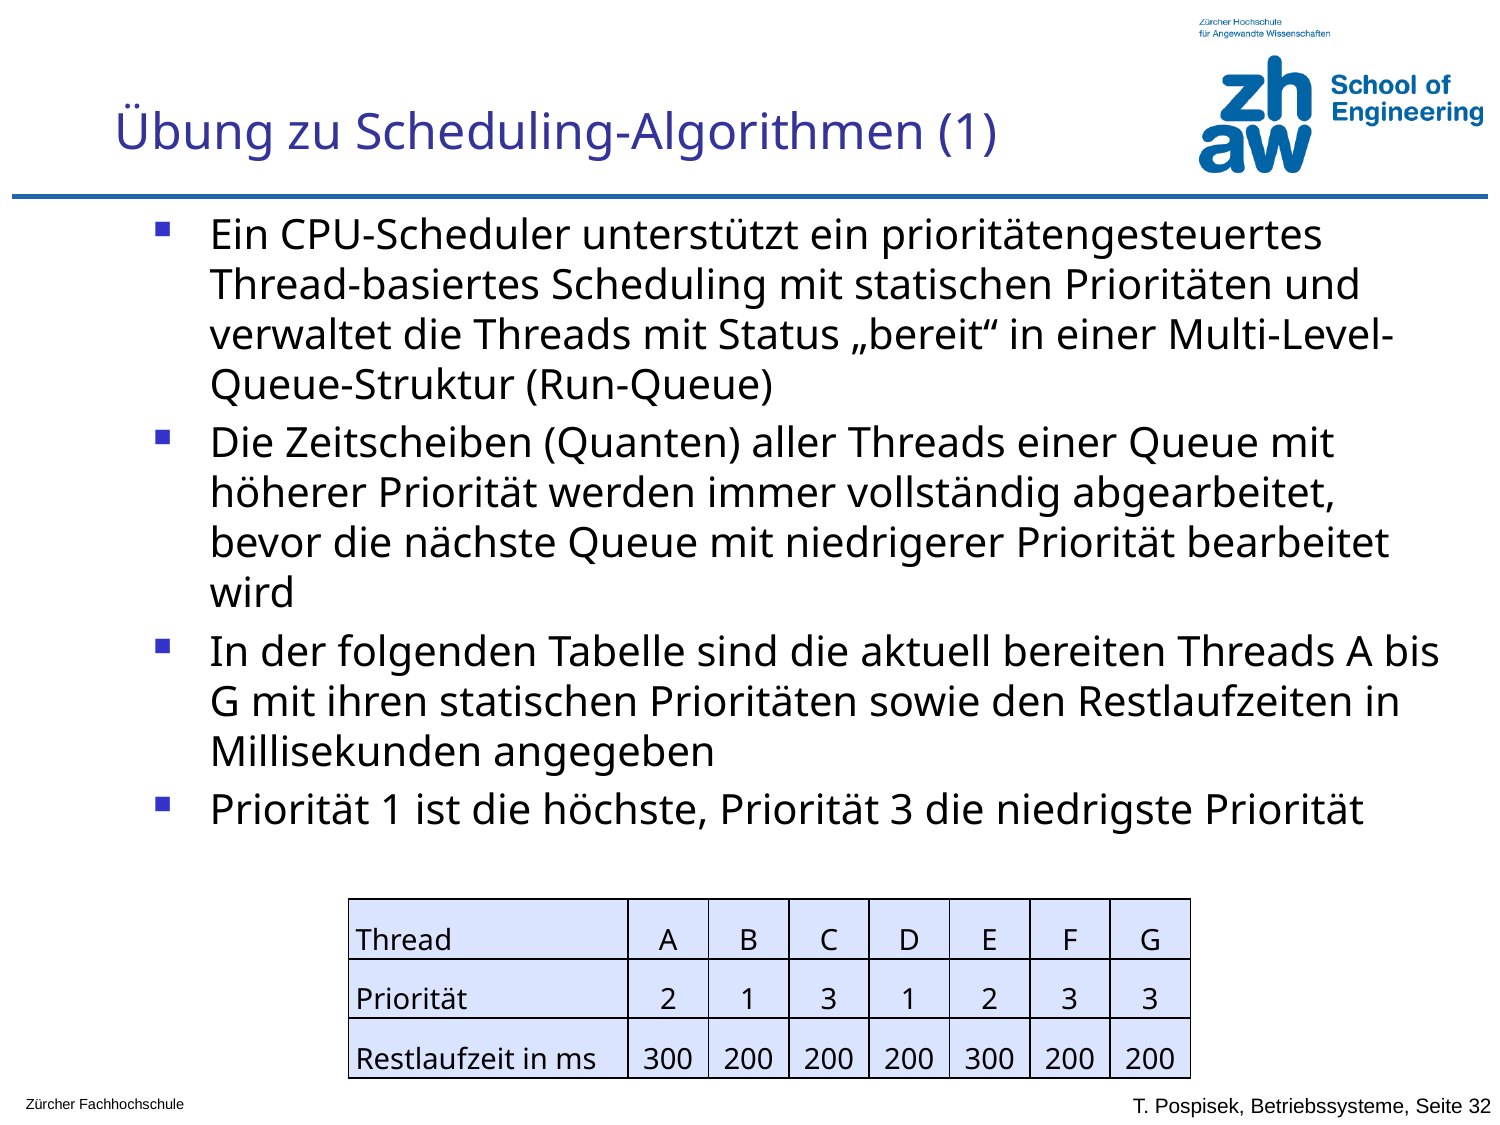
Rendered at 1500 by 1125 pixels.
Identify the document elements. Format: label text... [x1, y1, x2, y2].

table_cell 3 [1031, 960, 1109, 1017]
table_cell 200 [709, 1019, 788, 1077]
table_cell 200 [1031, 1019, 1109, 1077]
table_header Thread [349, 900, 627, 958]
table_header E [950, 900, 1029, 958]
table_cell 1 [709, 960, 788, 1017]
table_cell 3 [790, 960, 868, 1017]
table_cell 200 [790, 1019, 868, 1077]
table_cell Priorität [349, 960, 627, 1017]
table_cell 200 [1111, 1019, 1190, 1077]
table_cell 3 [1111, 960, 1190, 1017]
table_cell 300 [629, 1019, 708, 1077]
table_cell 2 [950, 960, 1029, 1017]
table_header C [790, 900, 868, 958]
table_header F [1031, 900, 1109, 958]
picture [1199, 19, 1483, 173]
list Ein CPU-Scheduler unterstützt ein prioritätengesteuertes Thread-basiertes Scheduling mit statischen Prioritäten und verwaltet die Threads mit Status „bereit“ in einer Multi-Level-Queue-Struktur (Run-Queue) Die Zeitscheiben (Quanten) aller Threads einer Queue mit höherer Priorität werden immer vollständig abgearbeitet, bevor die nächste Queue mit niedrigerer Priorität bearbeitet wird In der folgenden Tabelle sind die aktuell bereiten Threads A bis G mit ihren statischen Prioritäten sowie den Restlaufzeiten in Millisekunden angegeben Priorität 1 ist die höchste, Priorität 3 die niedrigste Priorität [138, 200, 1465, 823]
table_cell 300 [950, 1019, 1029, 1077]
table_header G [1111, 900, 1190, 958]
table_cell 2 [629, 960, 708, 1017]
table_header D [870, 900, 949, 958]
title Übung zu Scheduling-Algorithmen (1) [99, 54, 1379, 168]
table_cell 1 [870, 960, 949, 1017]
table_header A [629, 900, 708, 958]
table_cell Restlaufzeit in ms [349, 1019, 627, 1077]
table_header B [709, 900, 788, 958]
table_cell 200 [870, 1019, 949, 1077]
